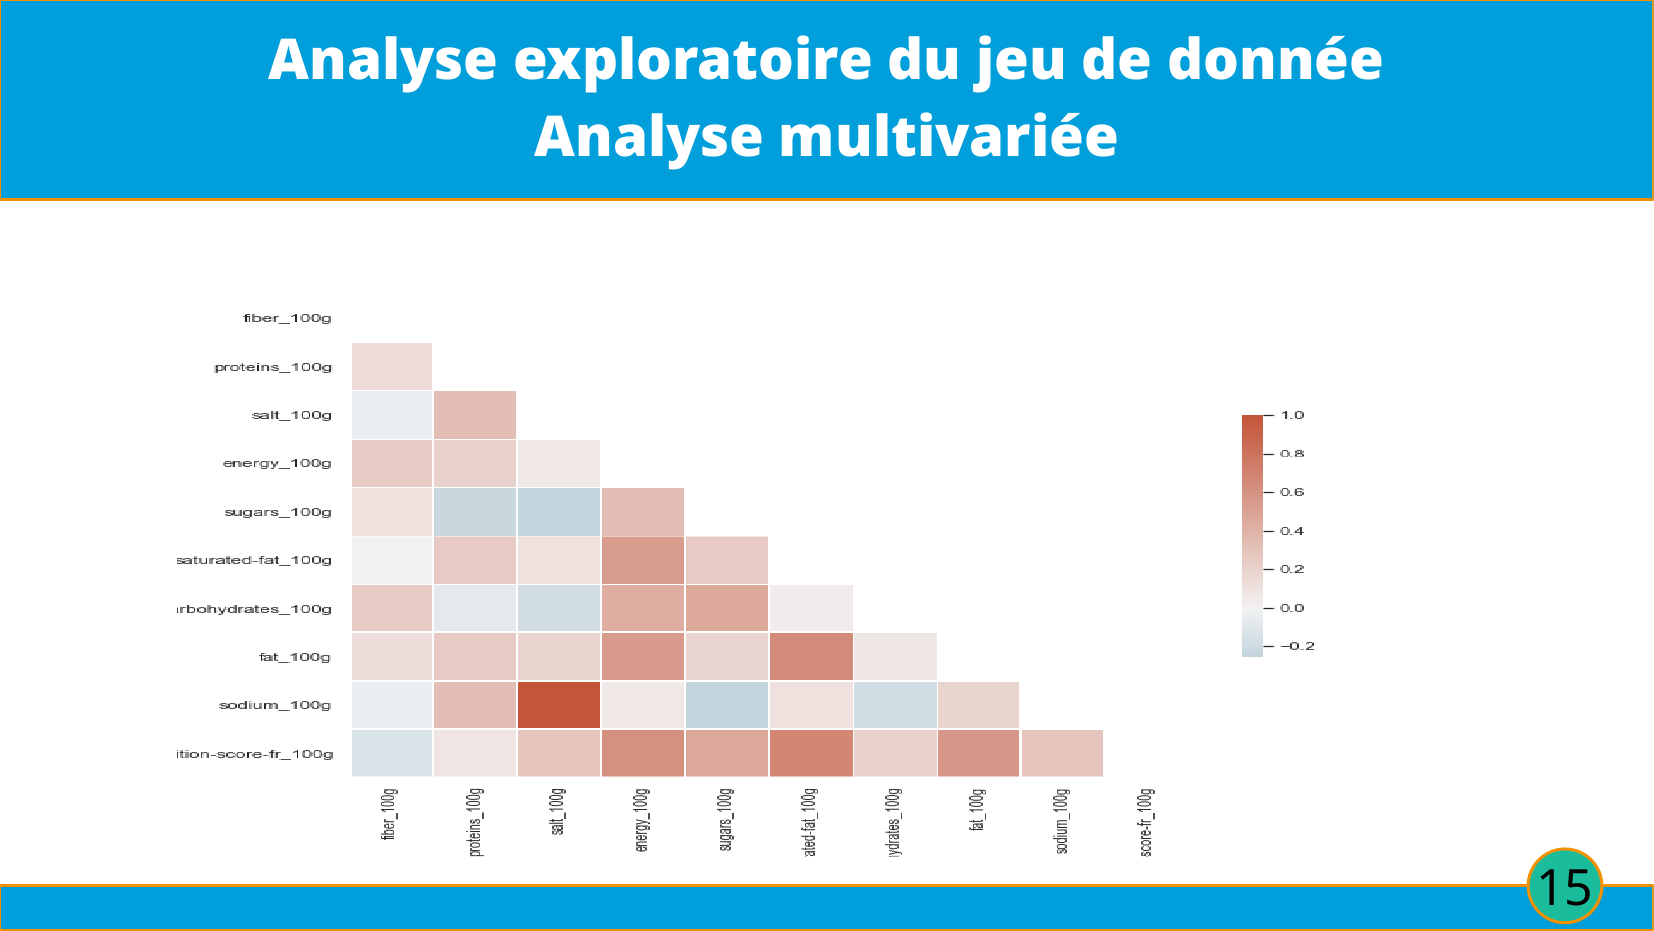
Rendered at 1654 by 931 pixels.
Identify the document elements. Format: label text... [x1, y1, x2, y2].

title Analyse exploratoire du jeu de donnée Analyse multivariée [59, 37, 1595, 155]
picture [177, 217, 1536, 857]
